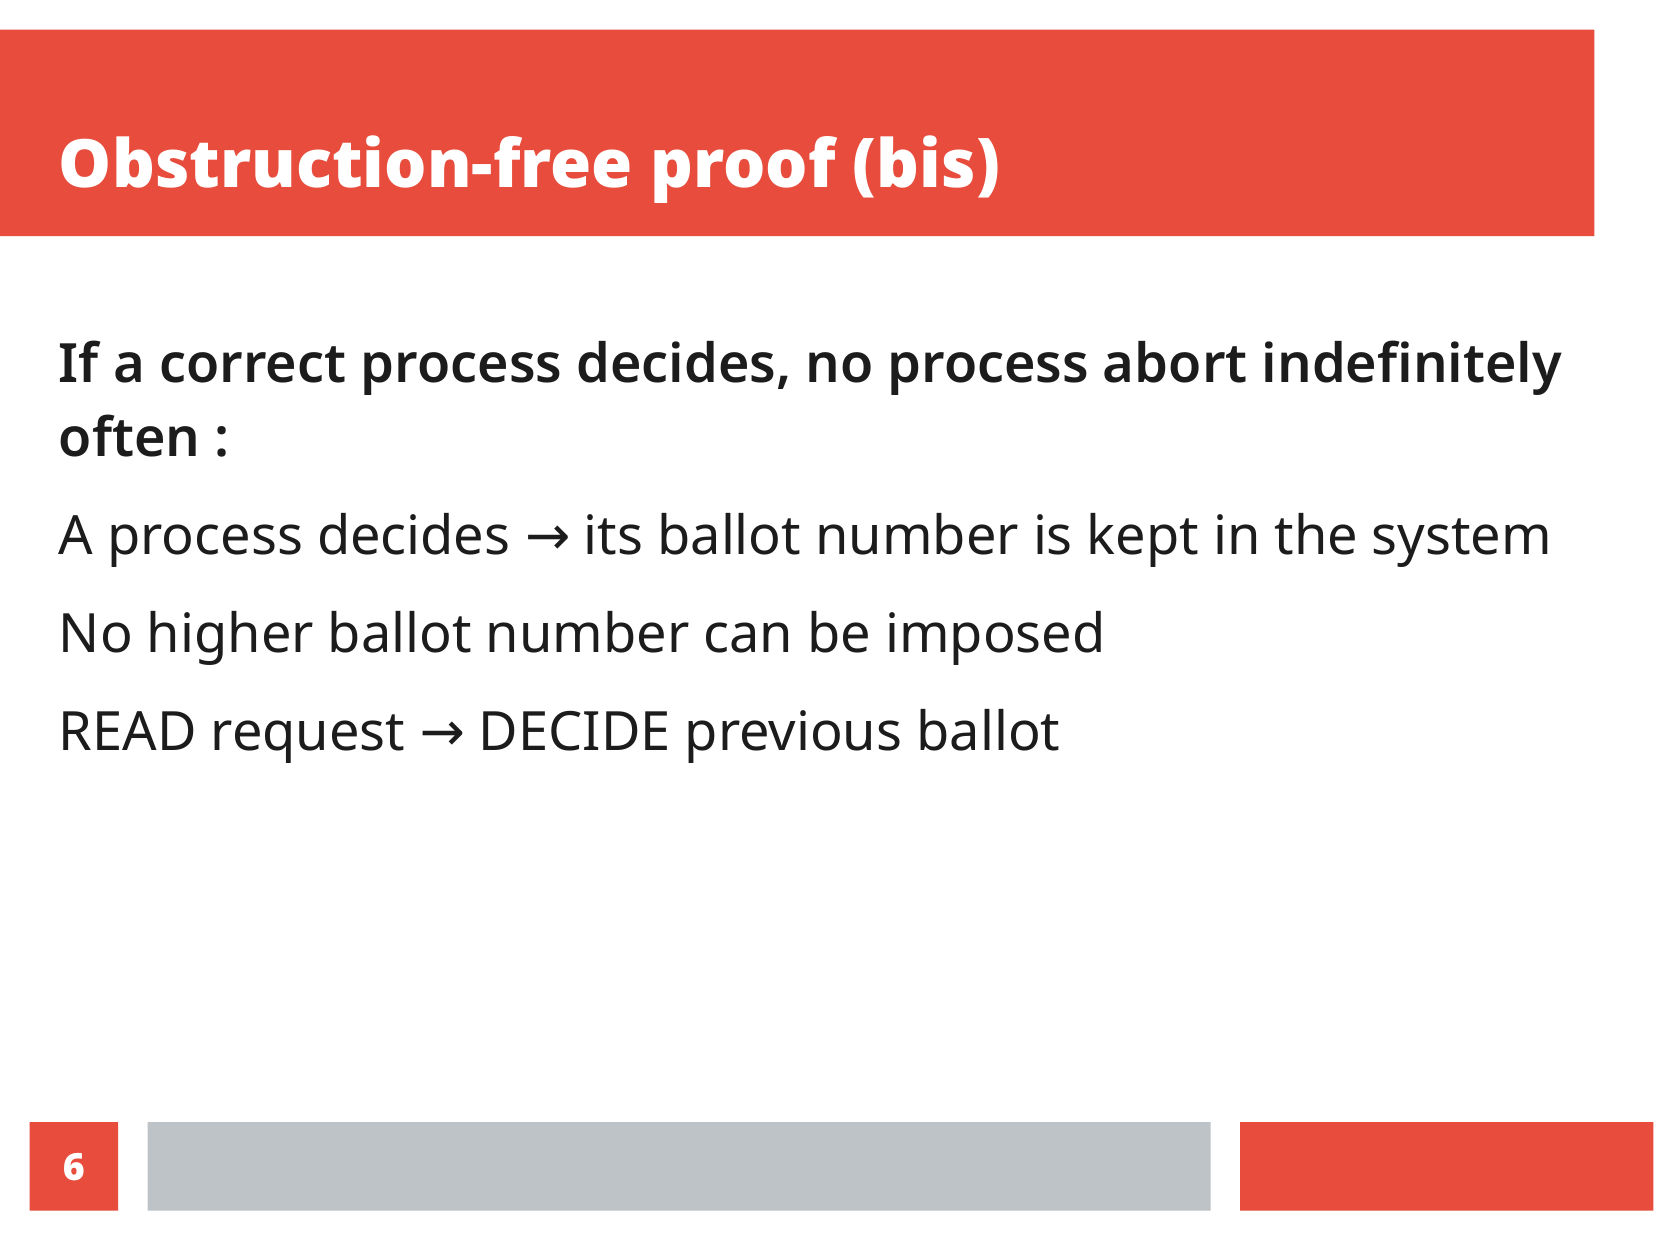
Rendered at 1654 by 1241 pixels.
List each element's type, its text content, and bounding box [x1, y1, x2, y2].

list If a correct process decides, no process abort indefinitely often : A process decides → its ballot number is kept in the system No higher ballot number can be imposed READ request → DECIDE previous ballot [59, 324, 1565, 1093]
title Obstruction-free proof (bis) [59, 59, 1595, 207]
